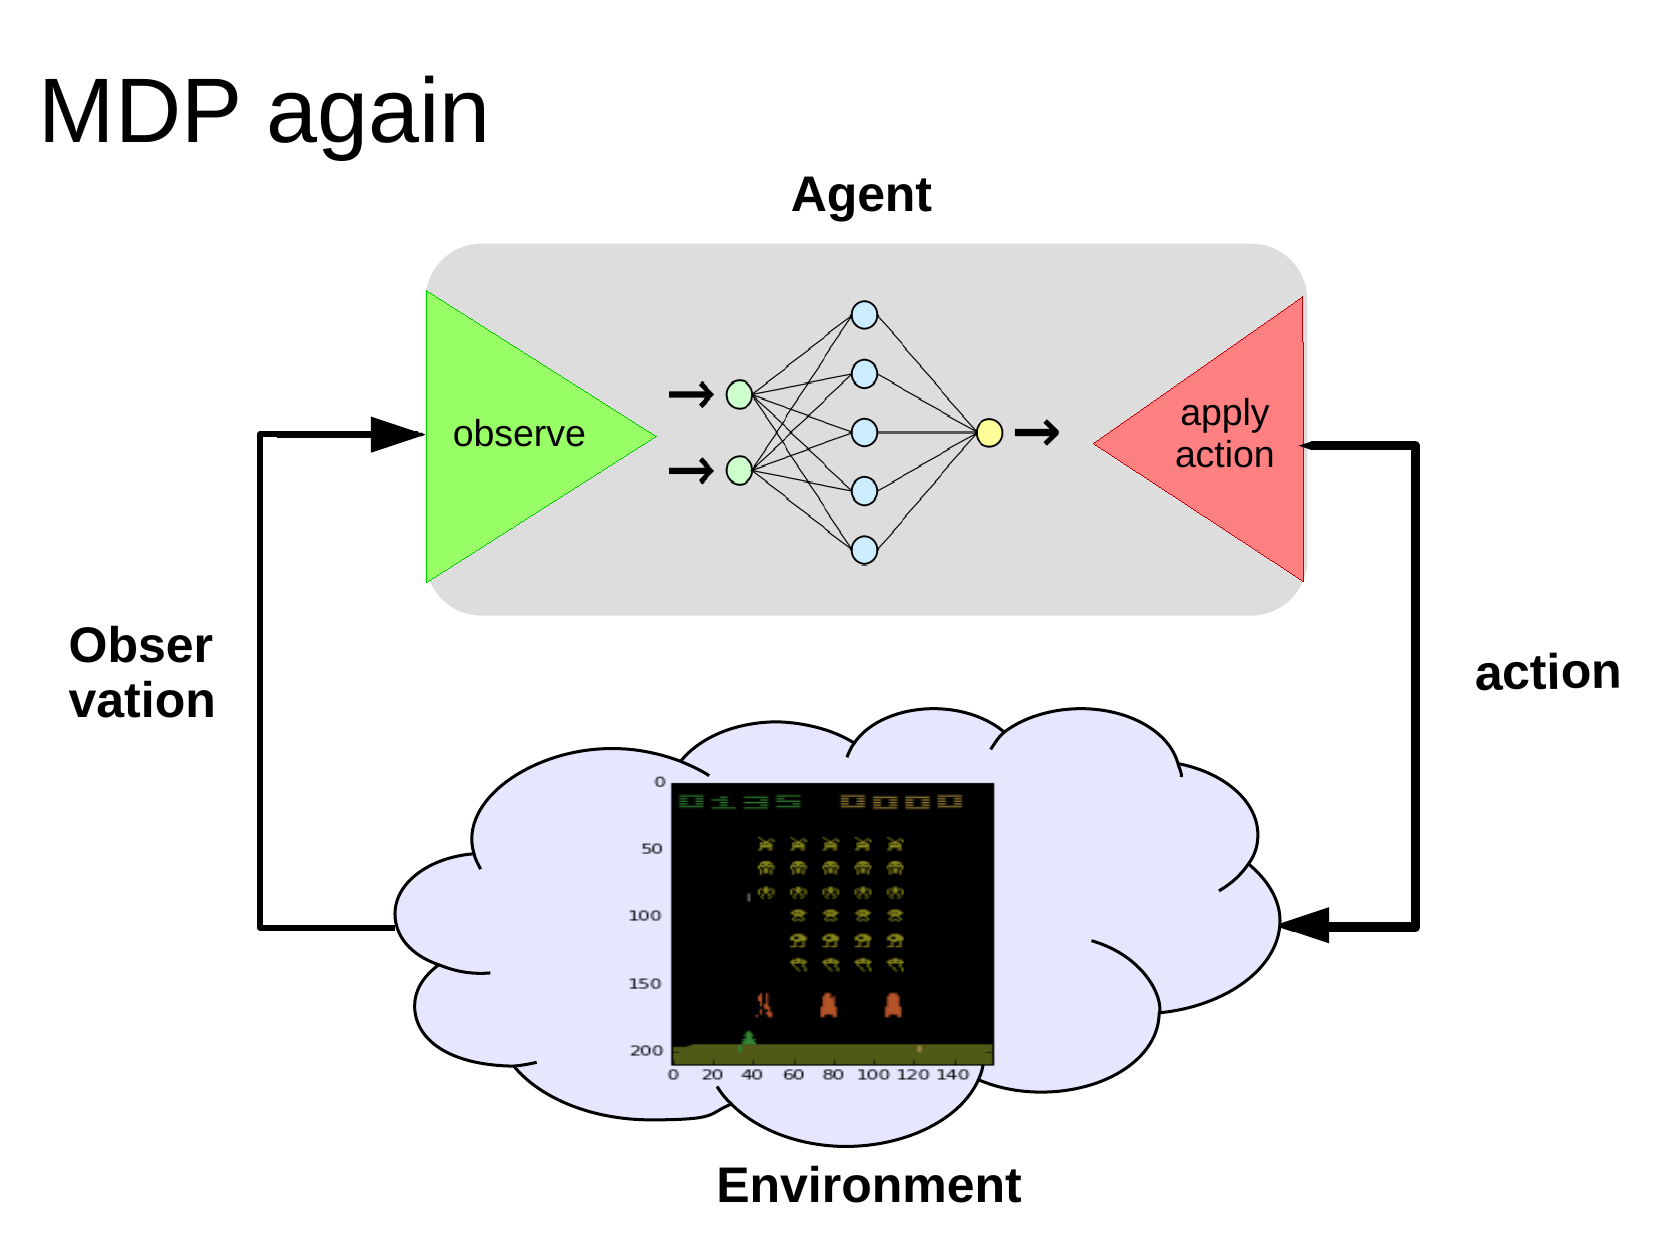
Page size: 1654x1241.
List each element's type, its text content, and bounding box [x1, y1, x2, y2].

text_box [394, 708, 1281, 1141]
picture [669, 300, 1059, 566]
text_box Environment [692, 1141, 1143, 1231]
text_box observe [404, 396, 635, 472]
text_box [416, 234, 1317, 625]
text_box Agent [685, 150, 1039, 240]
text_box MDP again [15, 42, 515, 286]
text_box action [1450, 625, 1654, 718]
text_box apply action [1151, 375, 1299, 493]
text_box Observation [45, 600, 241, 746]
picture [615, 768, 1006, 1091]
